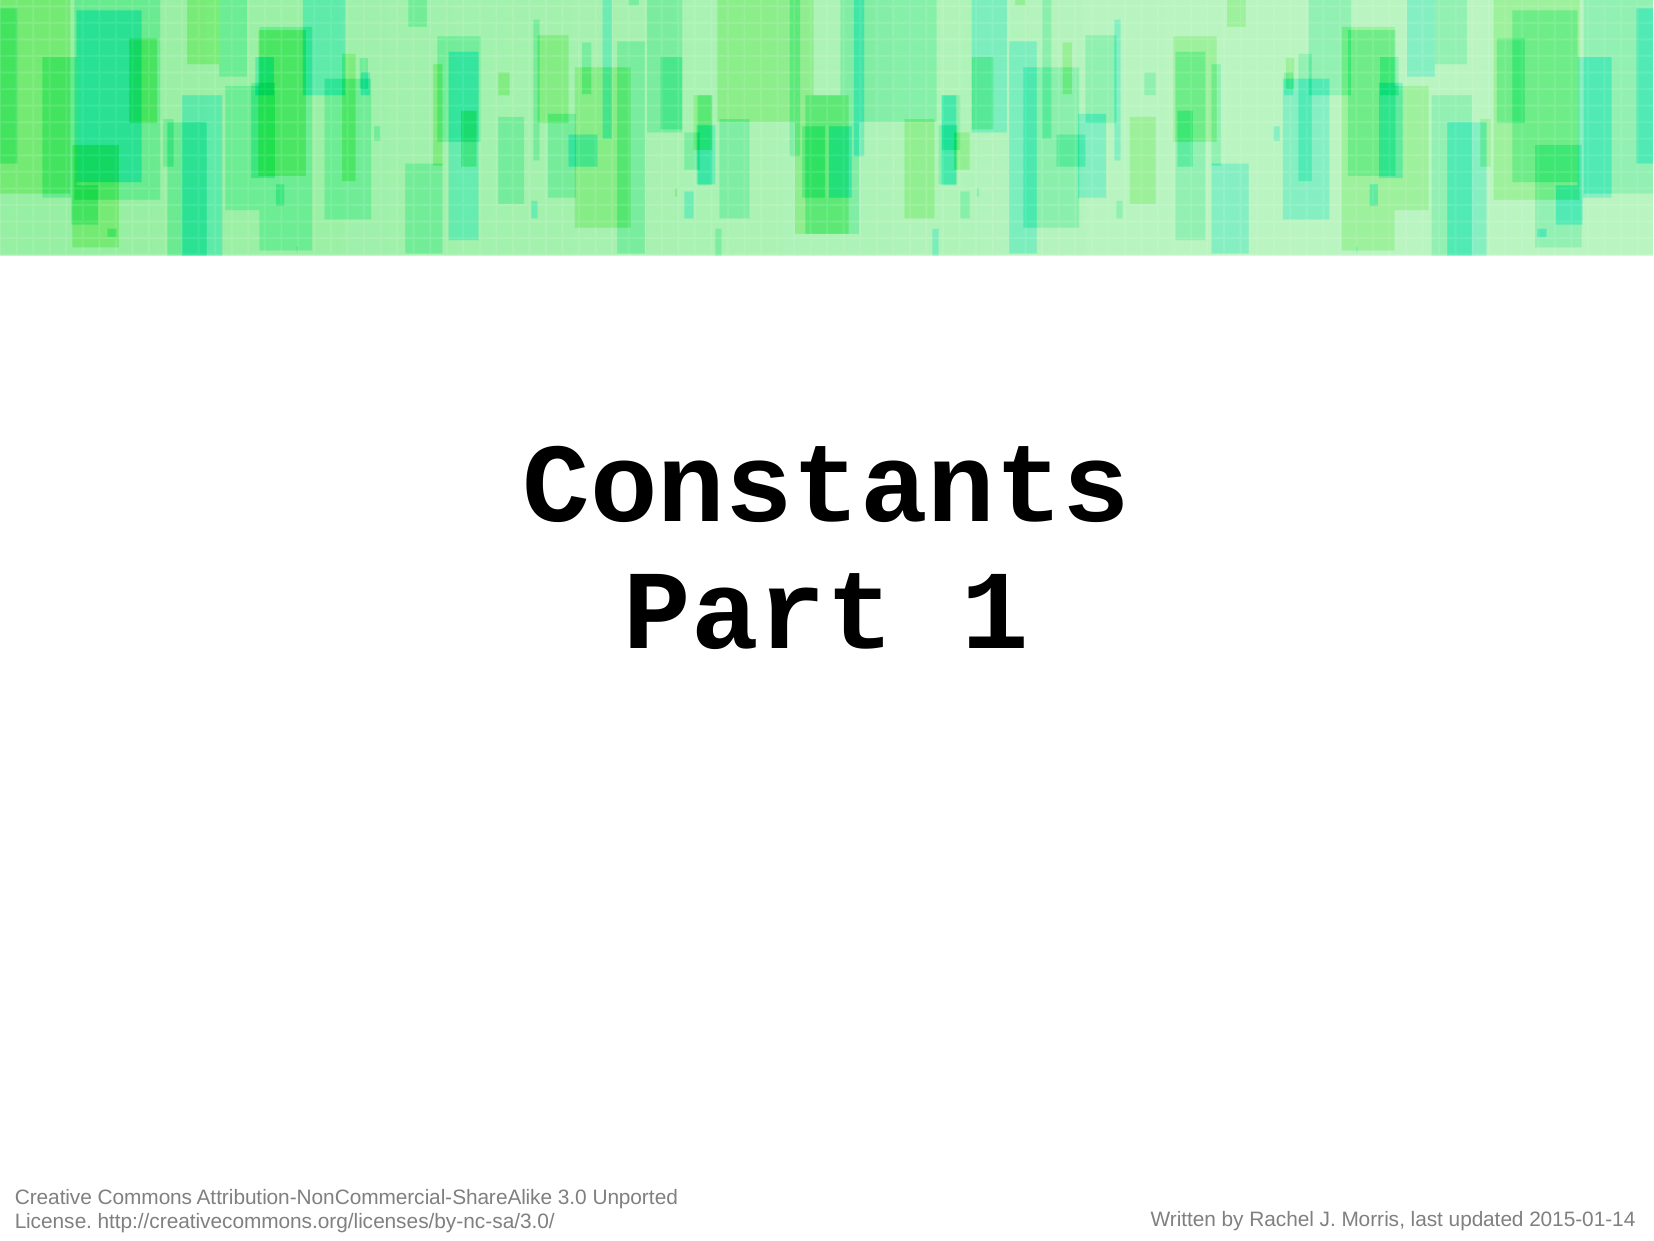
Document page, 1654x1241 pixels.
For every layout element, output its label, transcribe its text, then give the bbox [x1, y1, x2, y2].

text_box Written by Rachel J. Morris, last updated 2015-01-14 [840, 1200, 1651, 1239]
text_box Creative Commons Attribution-NonCommercial-ShareAlike 3.0 Unported License. http://creativecommons.org/licenses/by-nc-sa/3.0/ [0, 1178, 751, 1241]
picture [0, 0, 1654, 1241]
subtitle Constants Part 1 [82, 285, 1571, 826]
